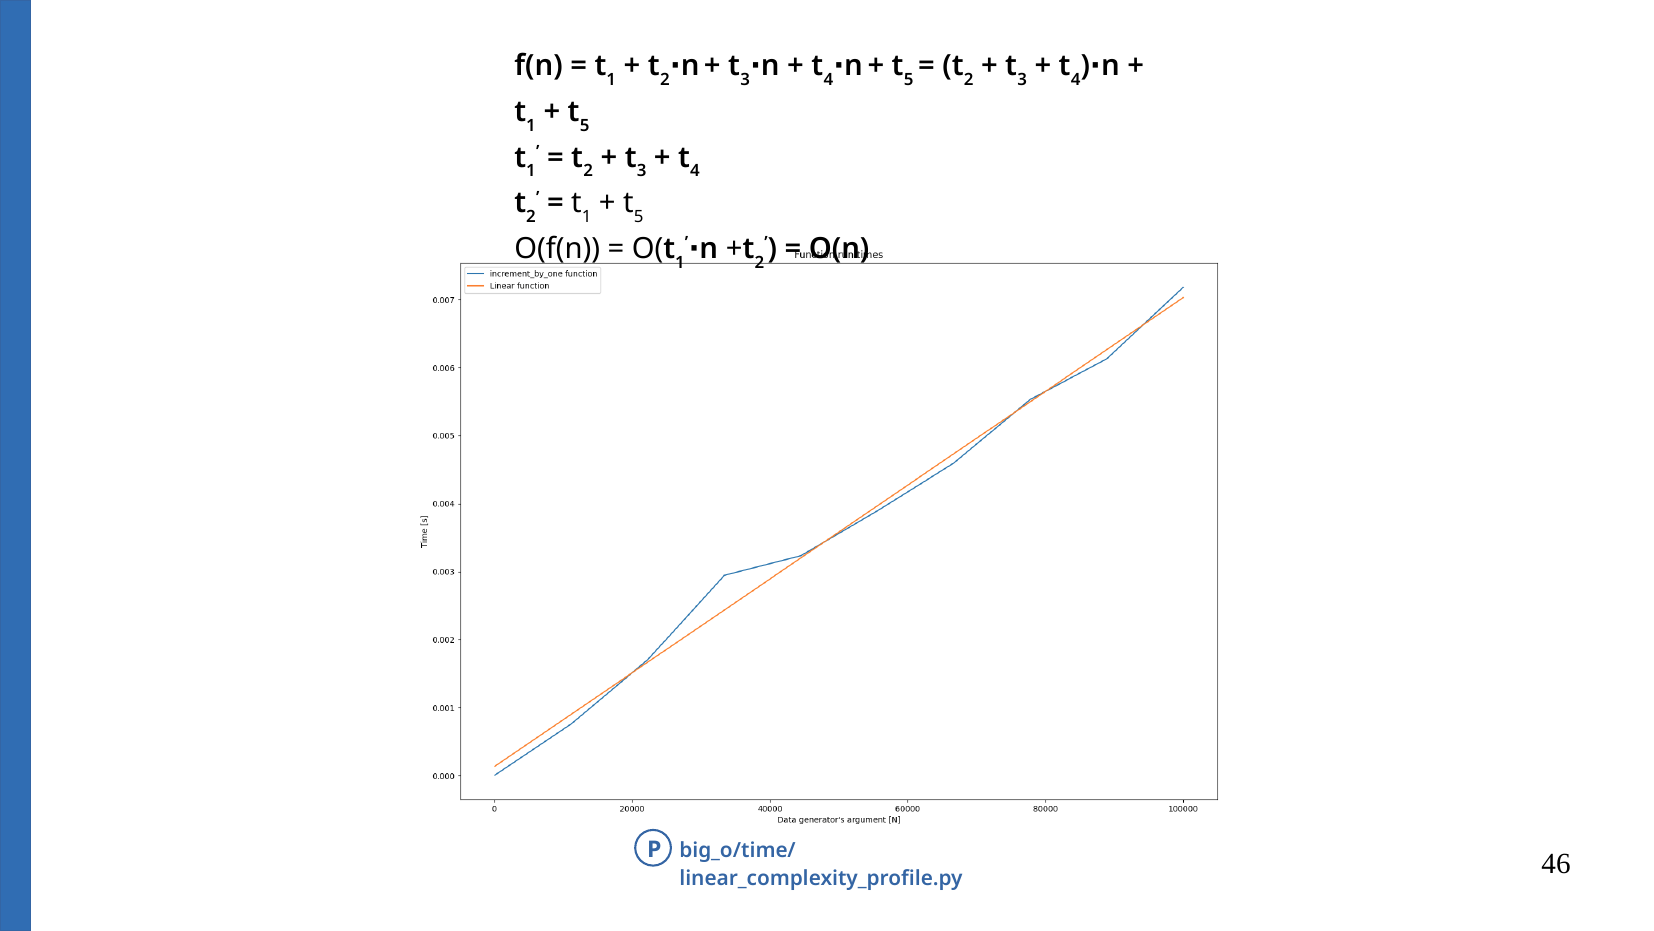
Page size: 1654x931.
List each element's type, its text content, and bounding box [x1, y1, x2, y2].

picture [806, 872, 840, 876]
text_box P [633, 826, 662, 873]
text_box [0, 0, 31, 931]
picture [906, 872, 916, 876]
picture [338, 179, 1315, 876]
picture [843, 872, 903, 876]
picture [683, 872, 804, 876]
text_box big_o/time/linear_complexity_profile.py [664, 827, 1087, 872]
text_box f(n) = t1 + t2⋅n + t3⋅n + t4⋅n + t5 = (t2 + t3 + t4)⋅n + t1 + t5 t1’ = t2 + t3 + t4 t2’ = t1 + t5 O(f(n)) = O(t1’⋅n +t2’) = O(n) [499, 36, 1178, 224]
